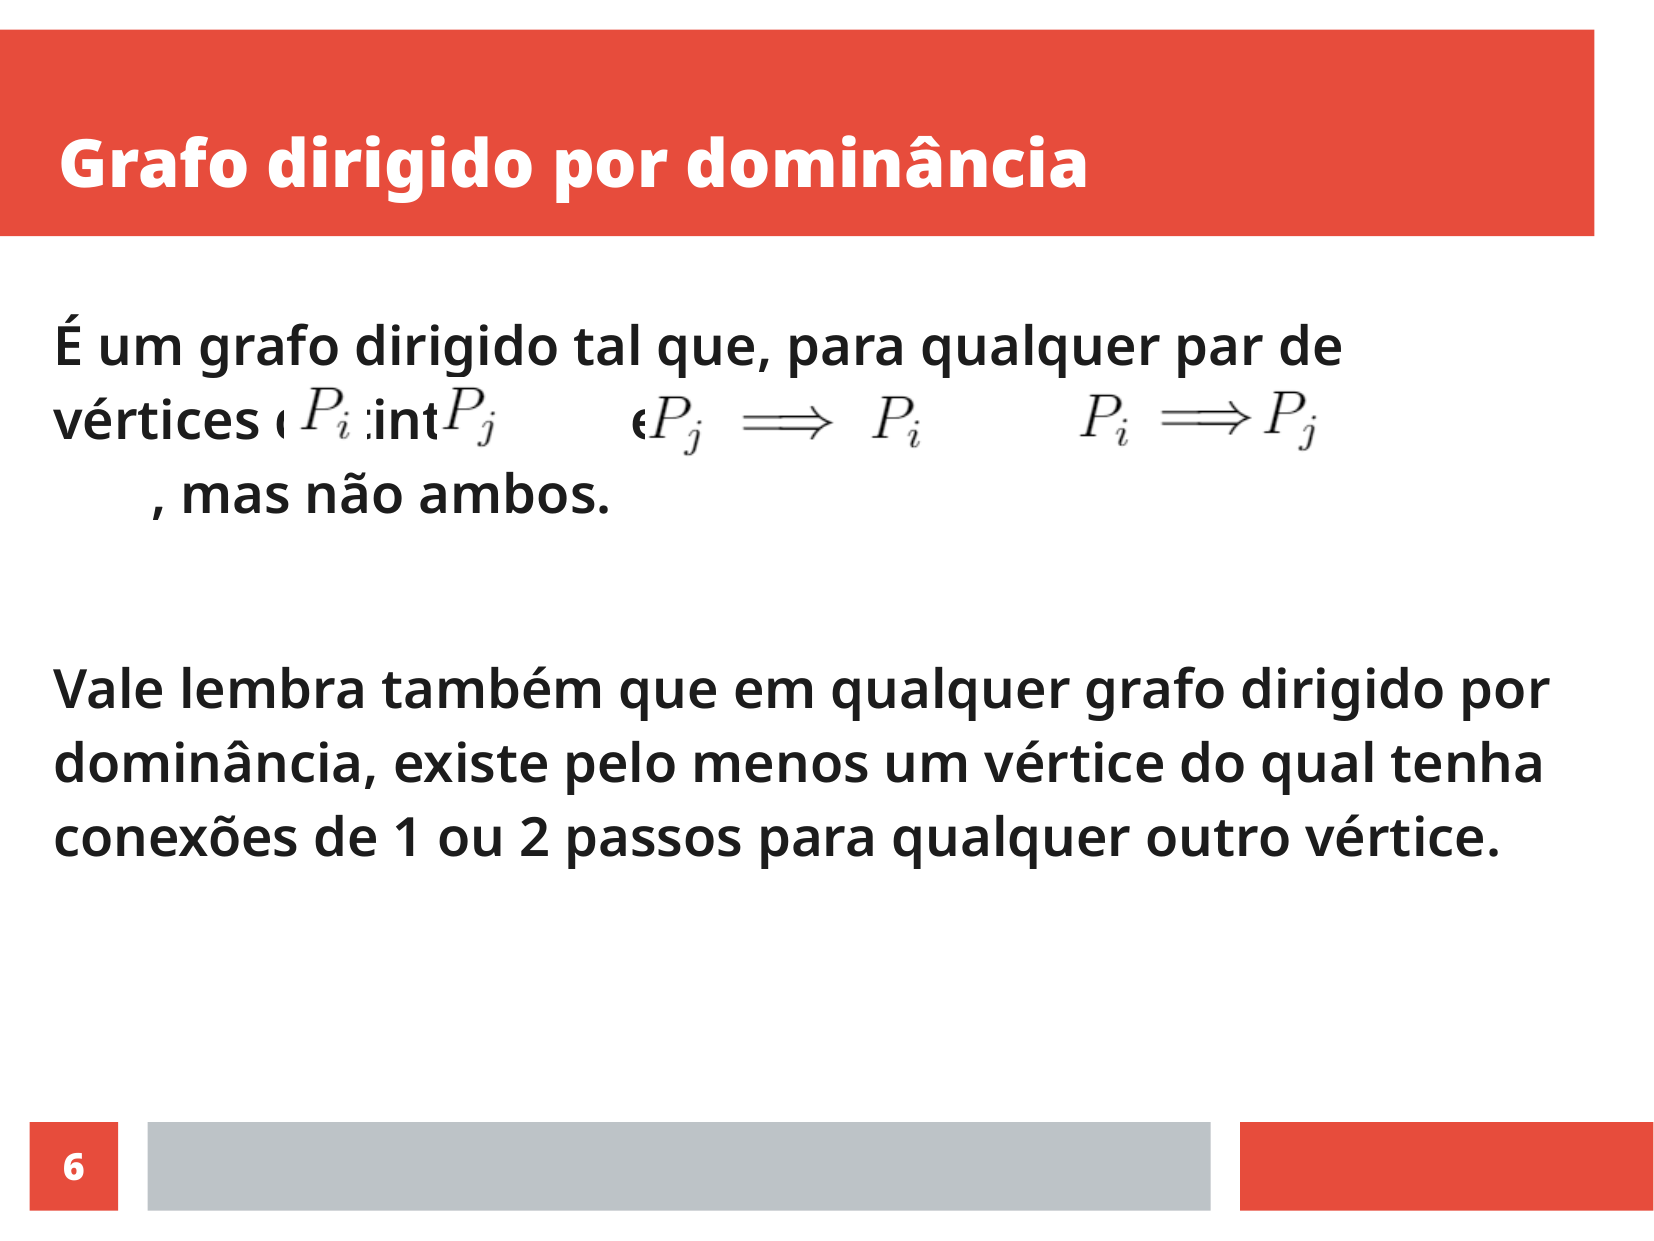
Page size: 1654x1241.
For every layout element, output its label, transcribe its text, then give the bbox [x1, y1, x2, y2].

picture [1062, 384, 1346, 473]
list É um grafo dirigido tal que, para qualquer par de vértices distintos e , ou ou , mas não ambos. Vale lembra também que em qualquer grafo dirigido por dominância, existe pelo menos um vértice do qual tenha conexões de 1 ou 2 passos para qualquer outro vértice. [53, 307, 1560, 1075]
title Grafo dirigido por dominância [59, 59, 1595, 207]
picture [437, 377, 517, 464]
picture [284, 377, 367, 450]
picture [645, 389, 934, 465]
